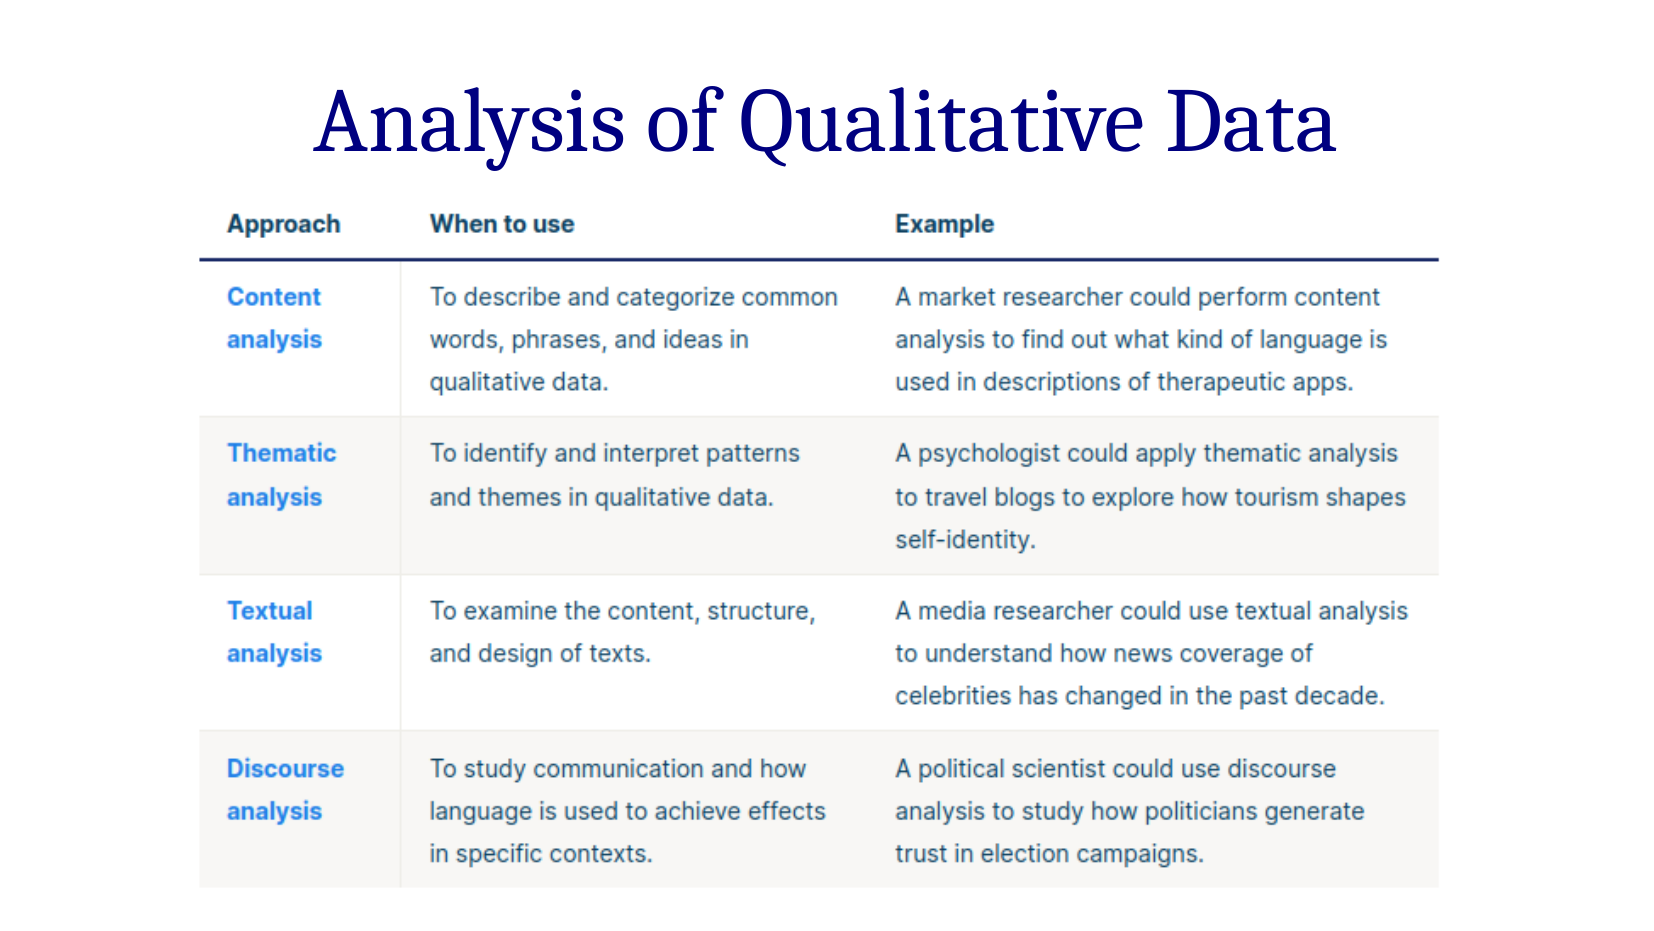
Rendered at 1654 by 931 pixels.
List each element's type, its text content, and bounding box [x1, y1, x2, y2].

picture [176, 182, 1468, 910]
title Analysis of Qualitative Data [82, 37, 1571, 193]
